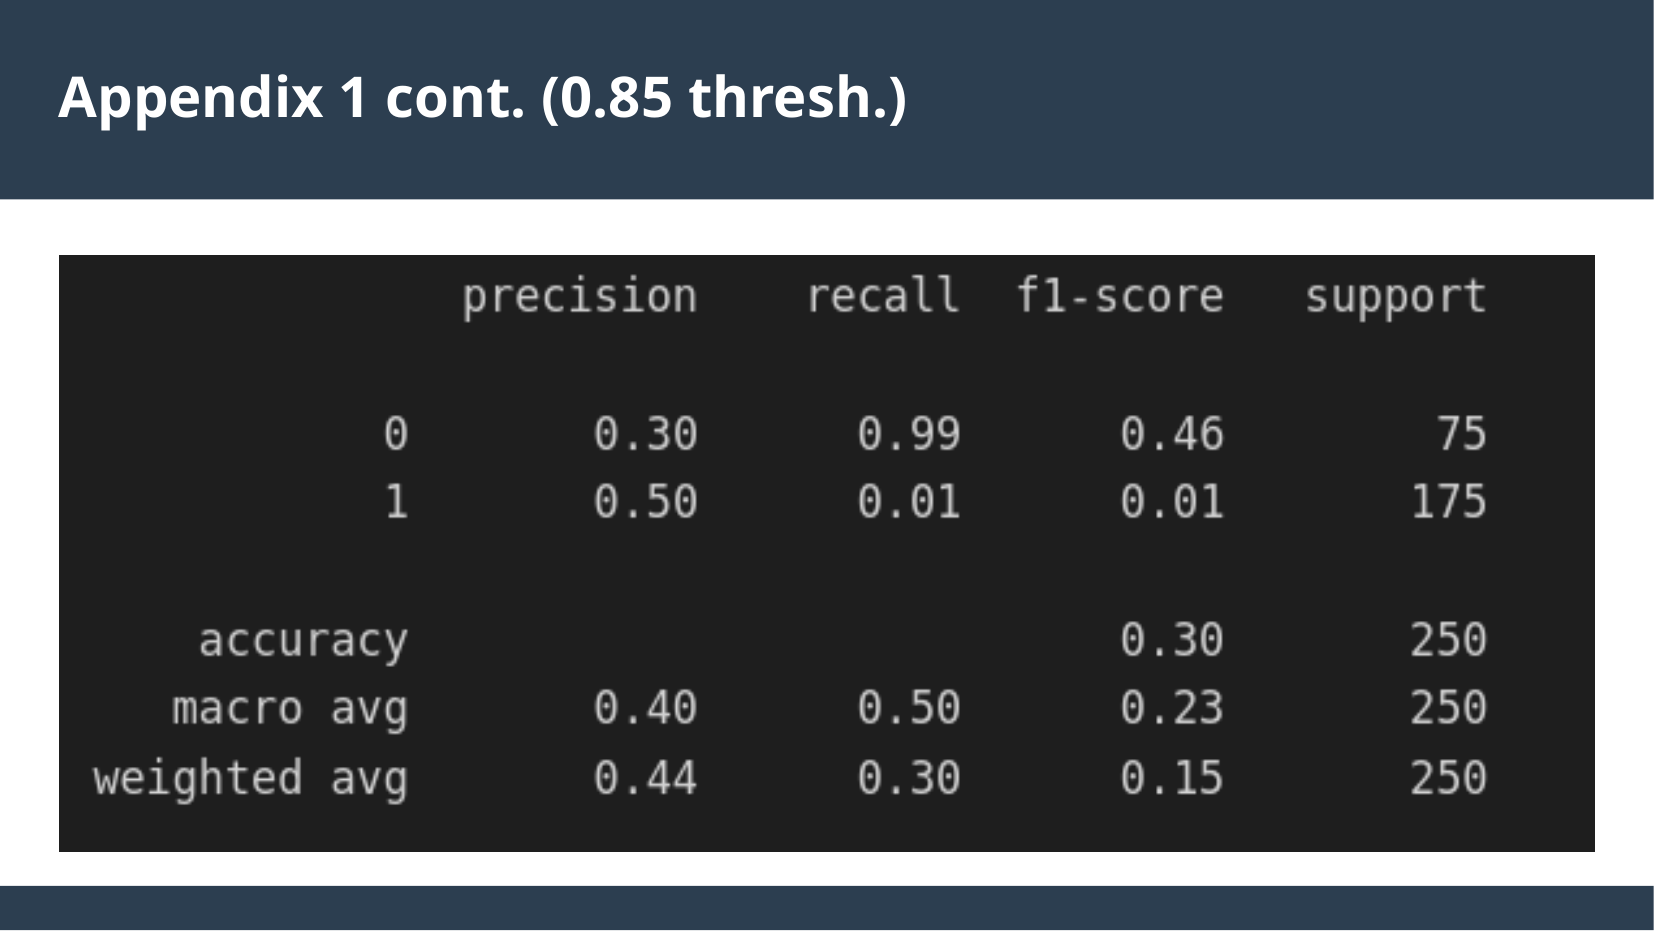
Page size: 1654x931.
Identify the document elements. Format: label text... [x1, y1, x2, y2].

picture [59, 255, 1595, 852]
title Appendix 1 cont. (0.85 thresh.) [59, 37, 1595, 155]
